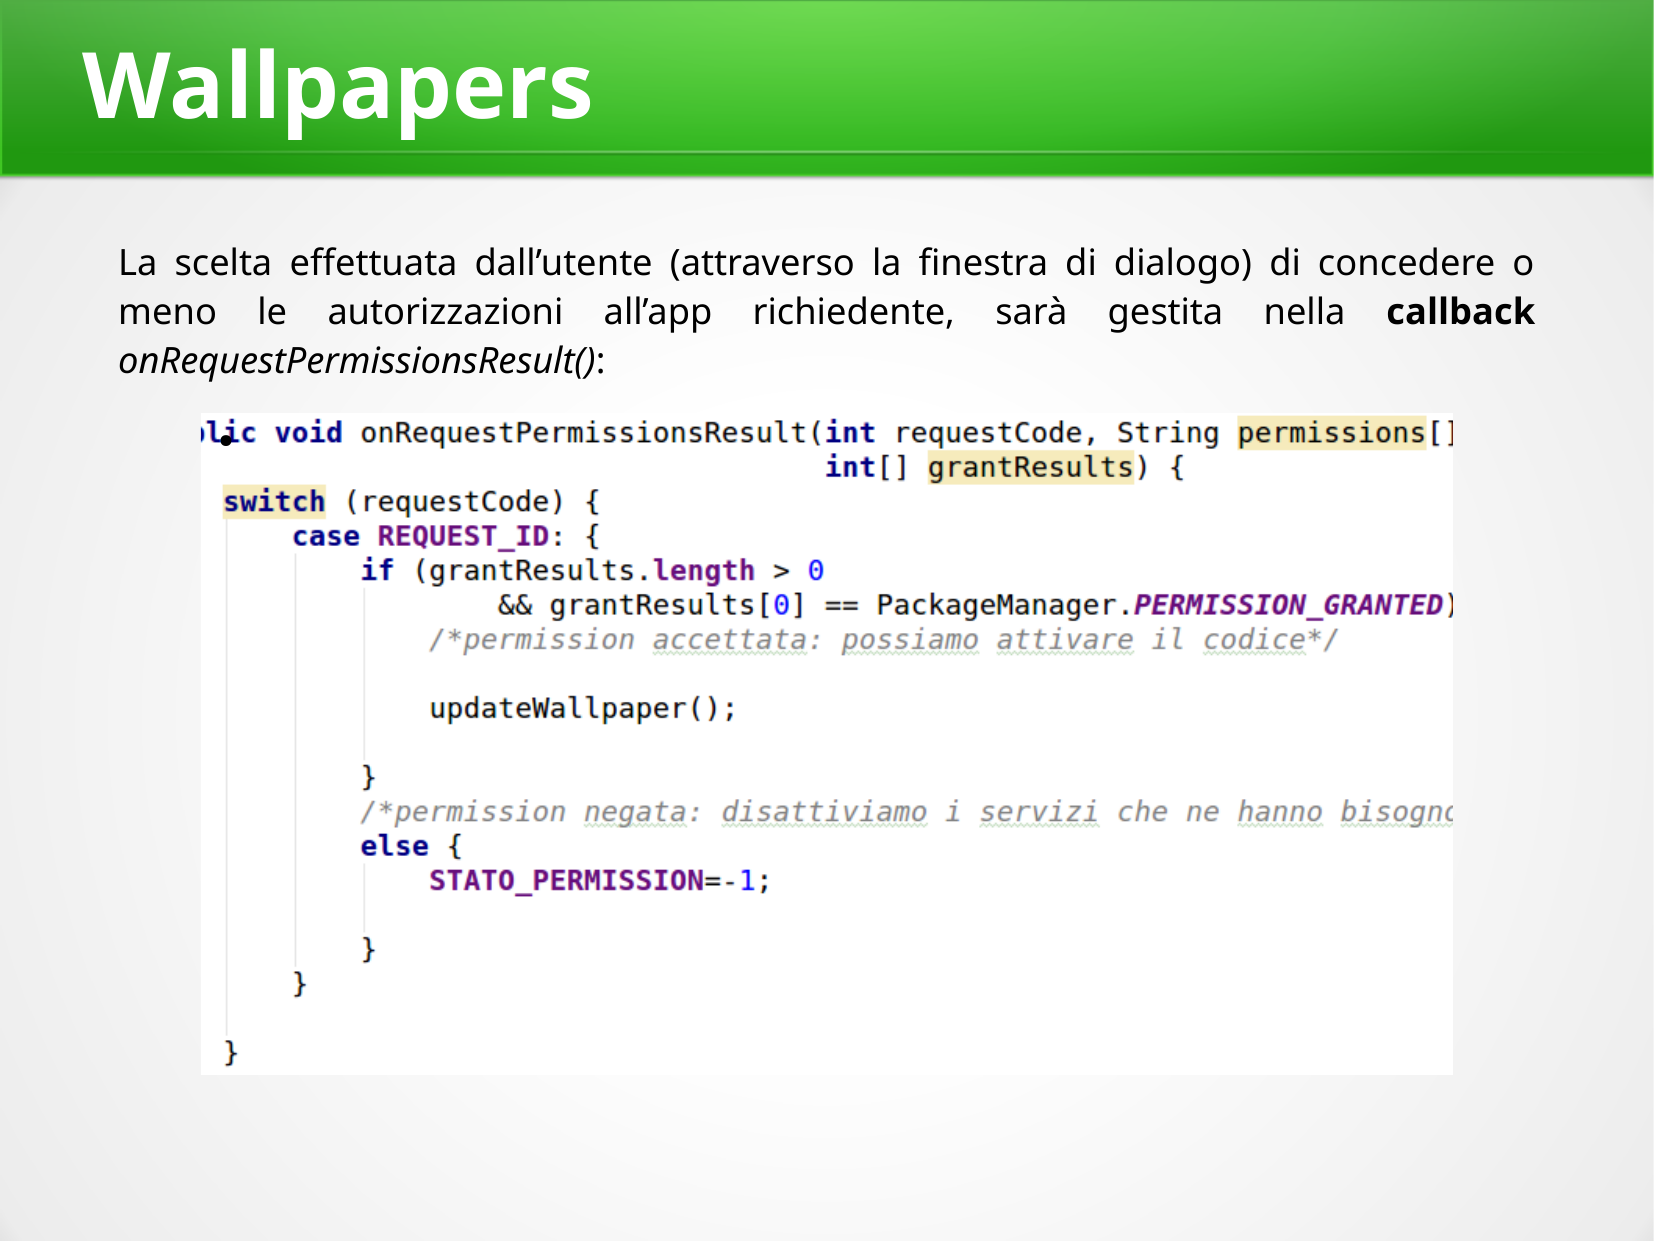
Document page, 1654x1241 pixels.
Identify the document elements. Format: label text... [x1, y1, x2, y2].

list La scelta effettuata dall’utente (attraverso la finestra di dialogo) di concedere o meno le autorizzazioni all’app richiedente, sarà gestita nella callback onRequestPermissionsResult(): [118, 236, 1536, 461]
picture [0, 0, 1654, 1241]
title Wallpapers [82, 11, 1571, 154]
list [200, 413, 1453, 1075]
